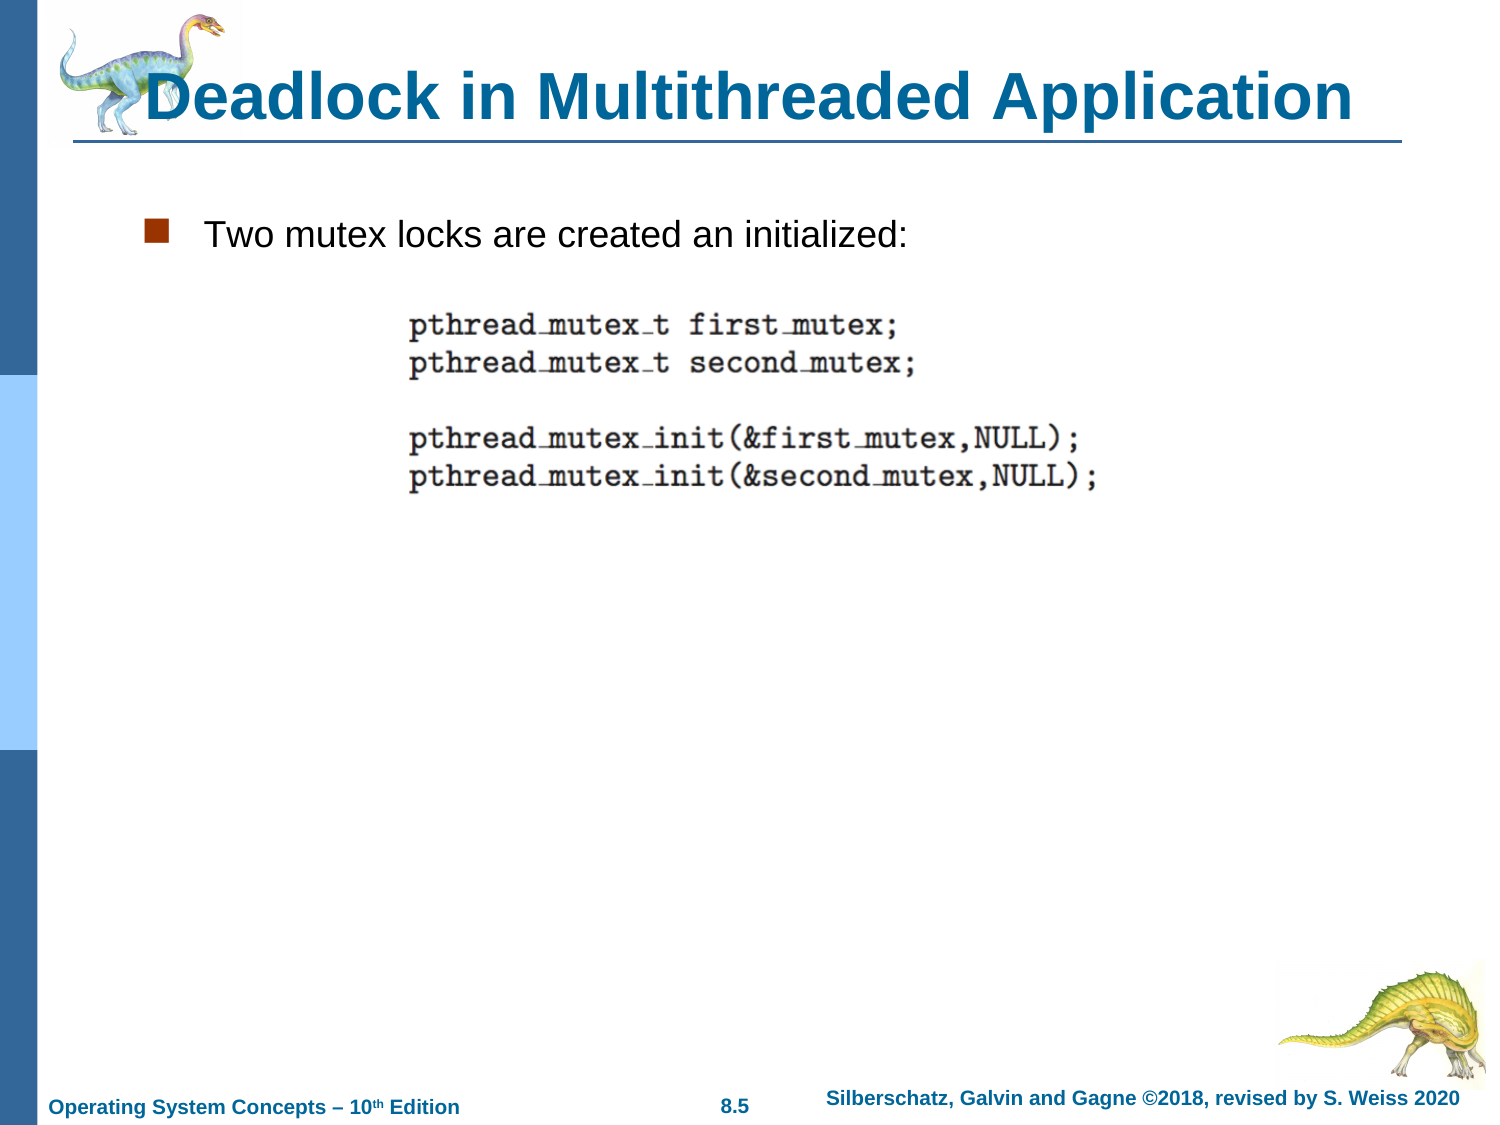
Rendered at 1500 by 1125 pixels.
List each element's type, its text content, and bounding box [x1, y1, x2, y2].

picture [381, 299, 1119, 505]
picture [1275, 959, 1486, 1095]
picture [46, 0, 243, 149]
list Two mutex locks are created an initialized: [132, 202, 1483, 946]
title Deadlock in Multithreaded Application [75, 45, 1426, 141]
